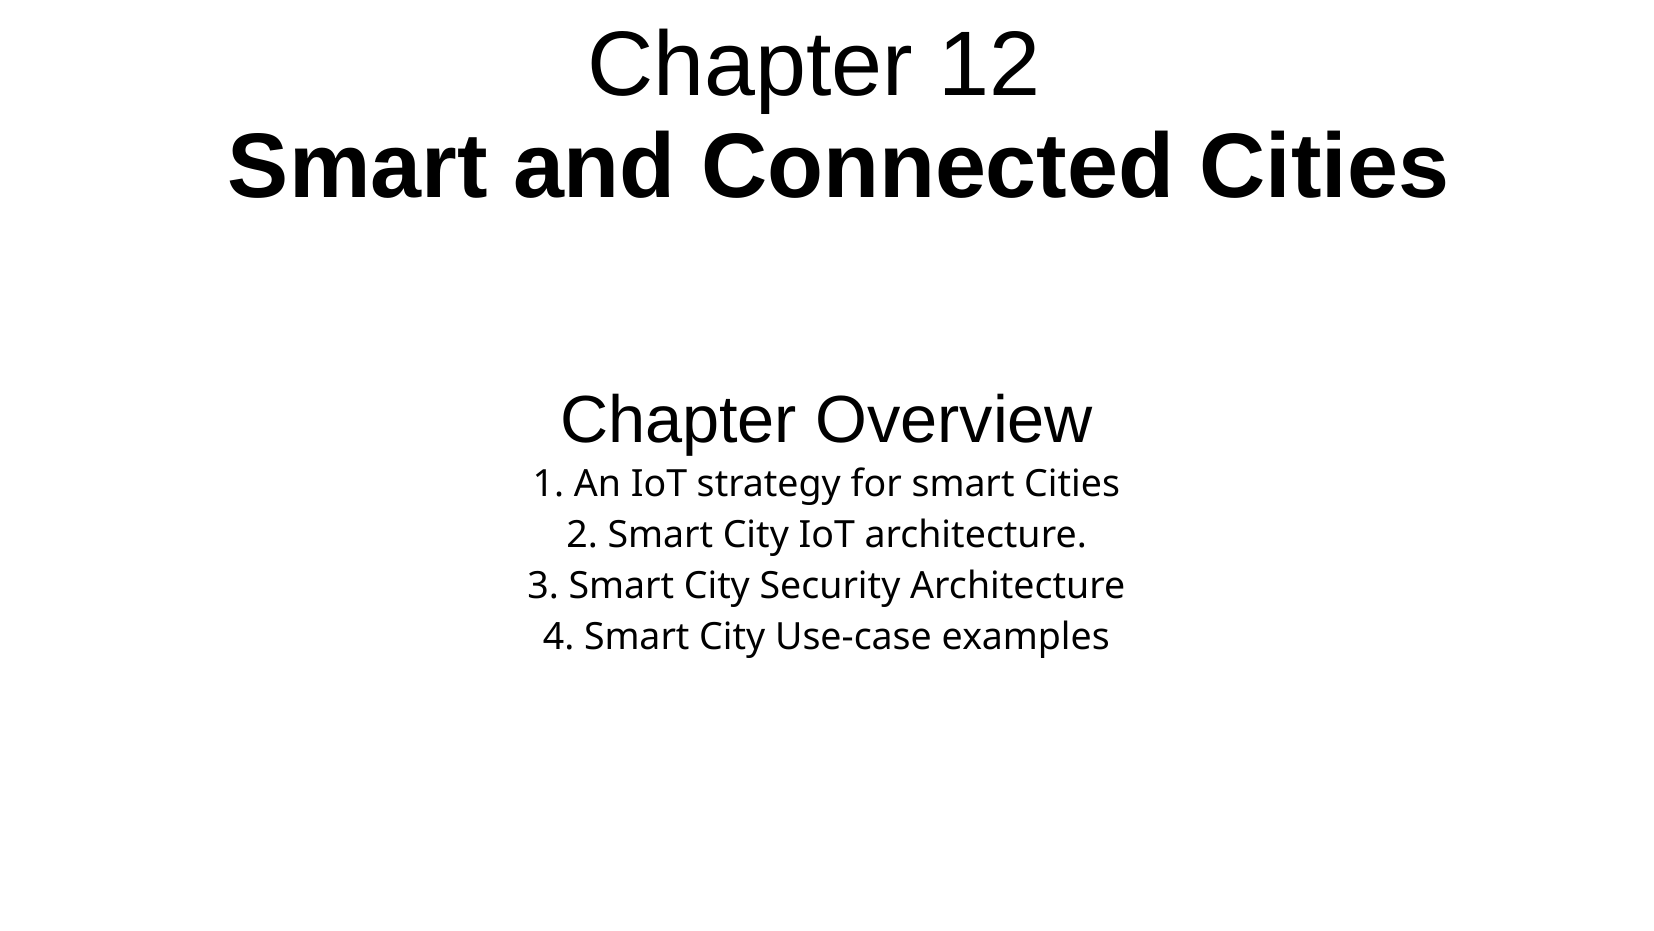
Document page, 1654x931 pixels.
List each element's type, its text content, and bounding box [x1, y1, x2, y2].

title Chapter 12 Smart and Connected Cities [82, 12, 1571, 217]
subtitle Chapter Overview 1. An IoT strategy for smart Cities 2. Smart City IoT architecture. 3. Smart City Security Architecture 4. Smart City Use-case examples [82, 217, 1571, 901]
